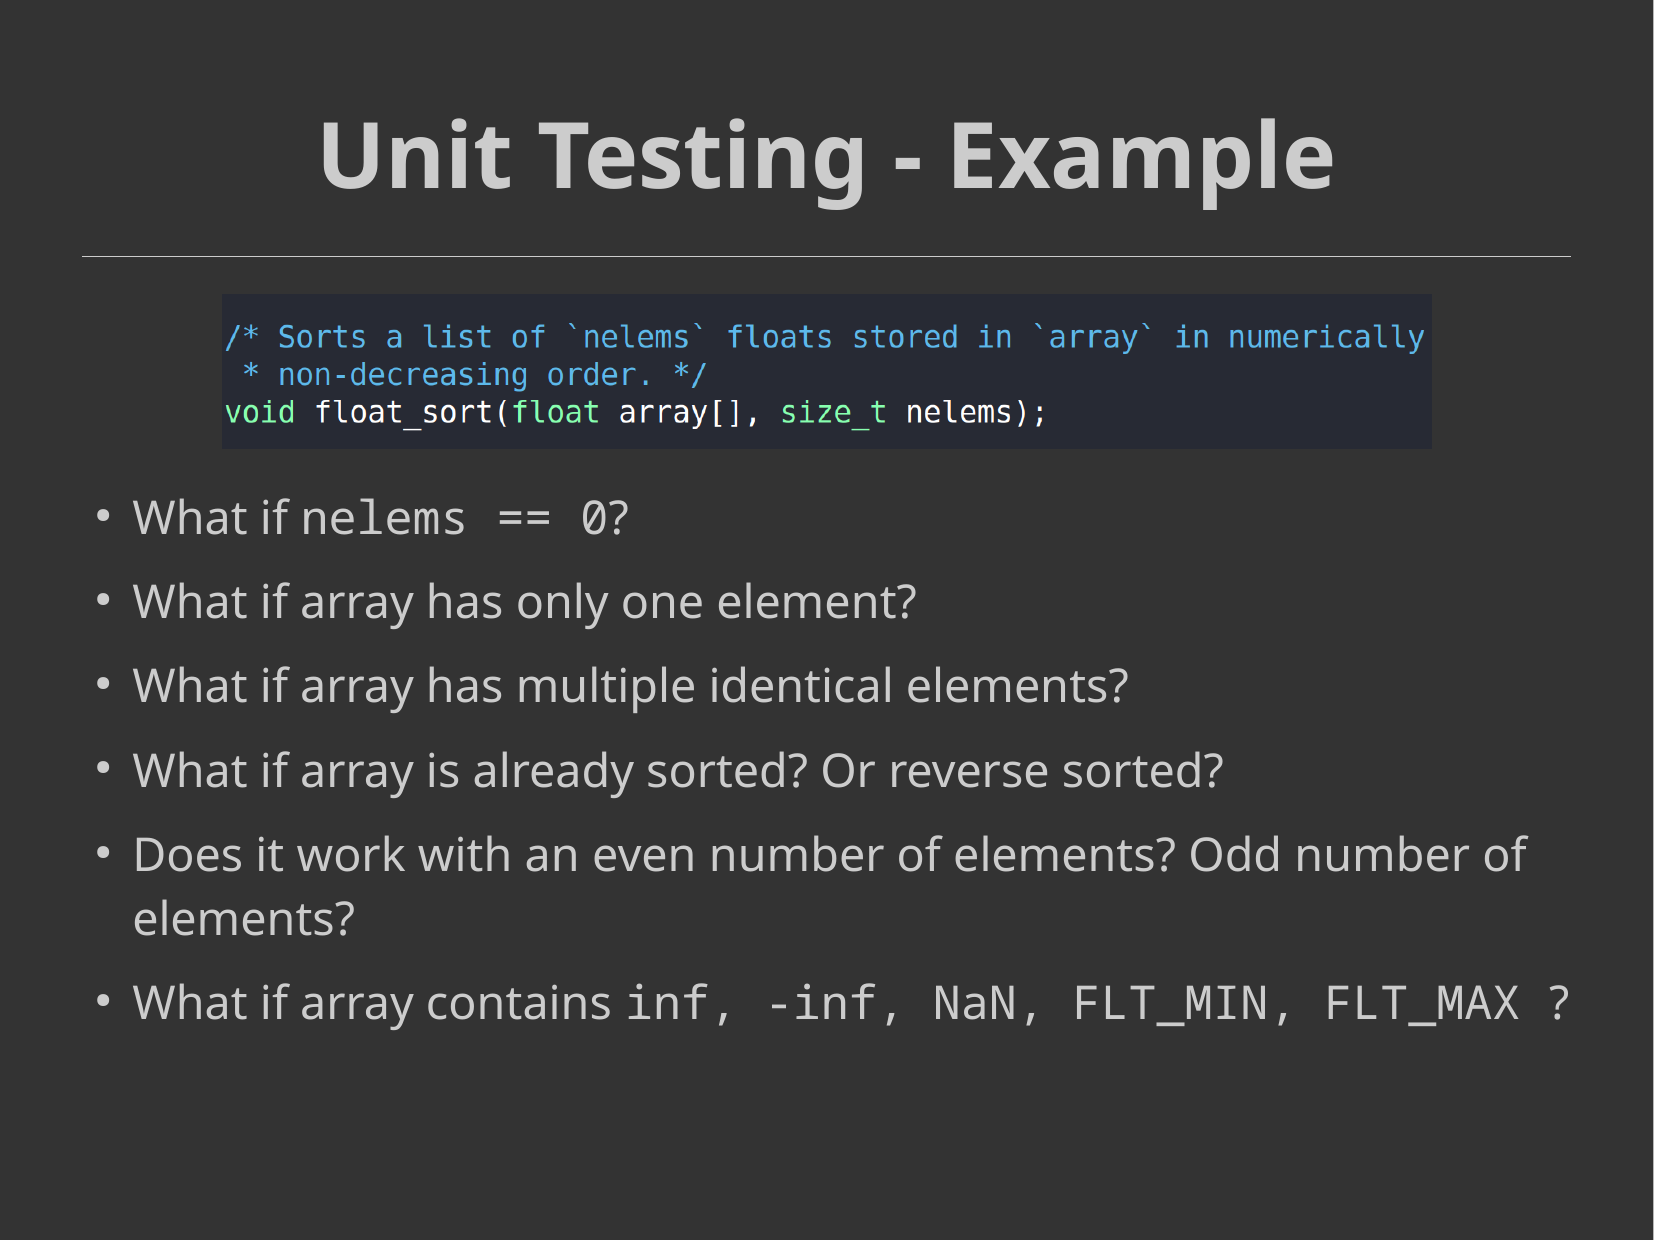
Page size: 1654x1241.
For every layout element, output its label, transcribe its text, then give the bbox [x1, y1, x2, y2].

picture [222, 294, 1432, 449]
title Unit Testing - Example [82, 49, 1571, 257]
list What if nelems == 0? What if array has only one element? What if array has multiple identical elements? What if array is already sorted? Or reverse sorted? Does it work with an even number of elements? Odd number of elements? What if array contains inf, -inf, NaN, FLT_MIN, FLT_MAX ? [82, 484, 1571, 1063]
